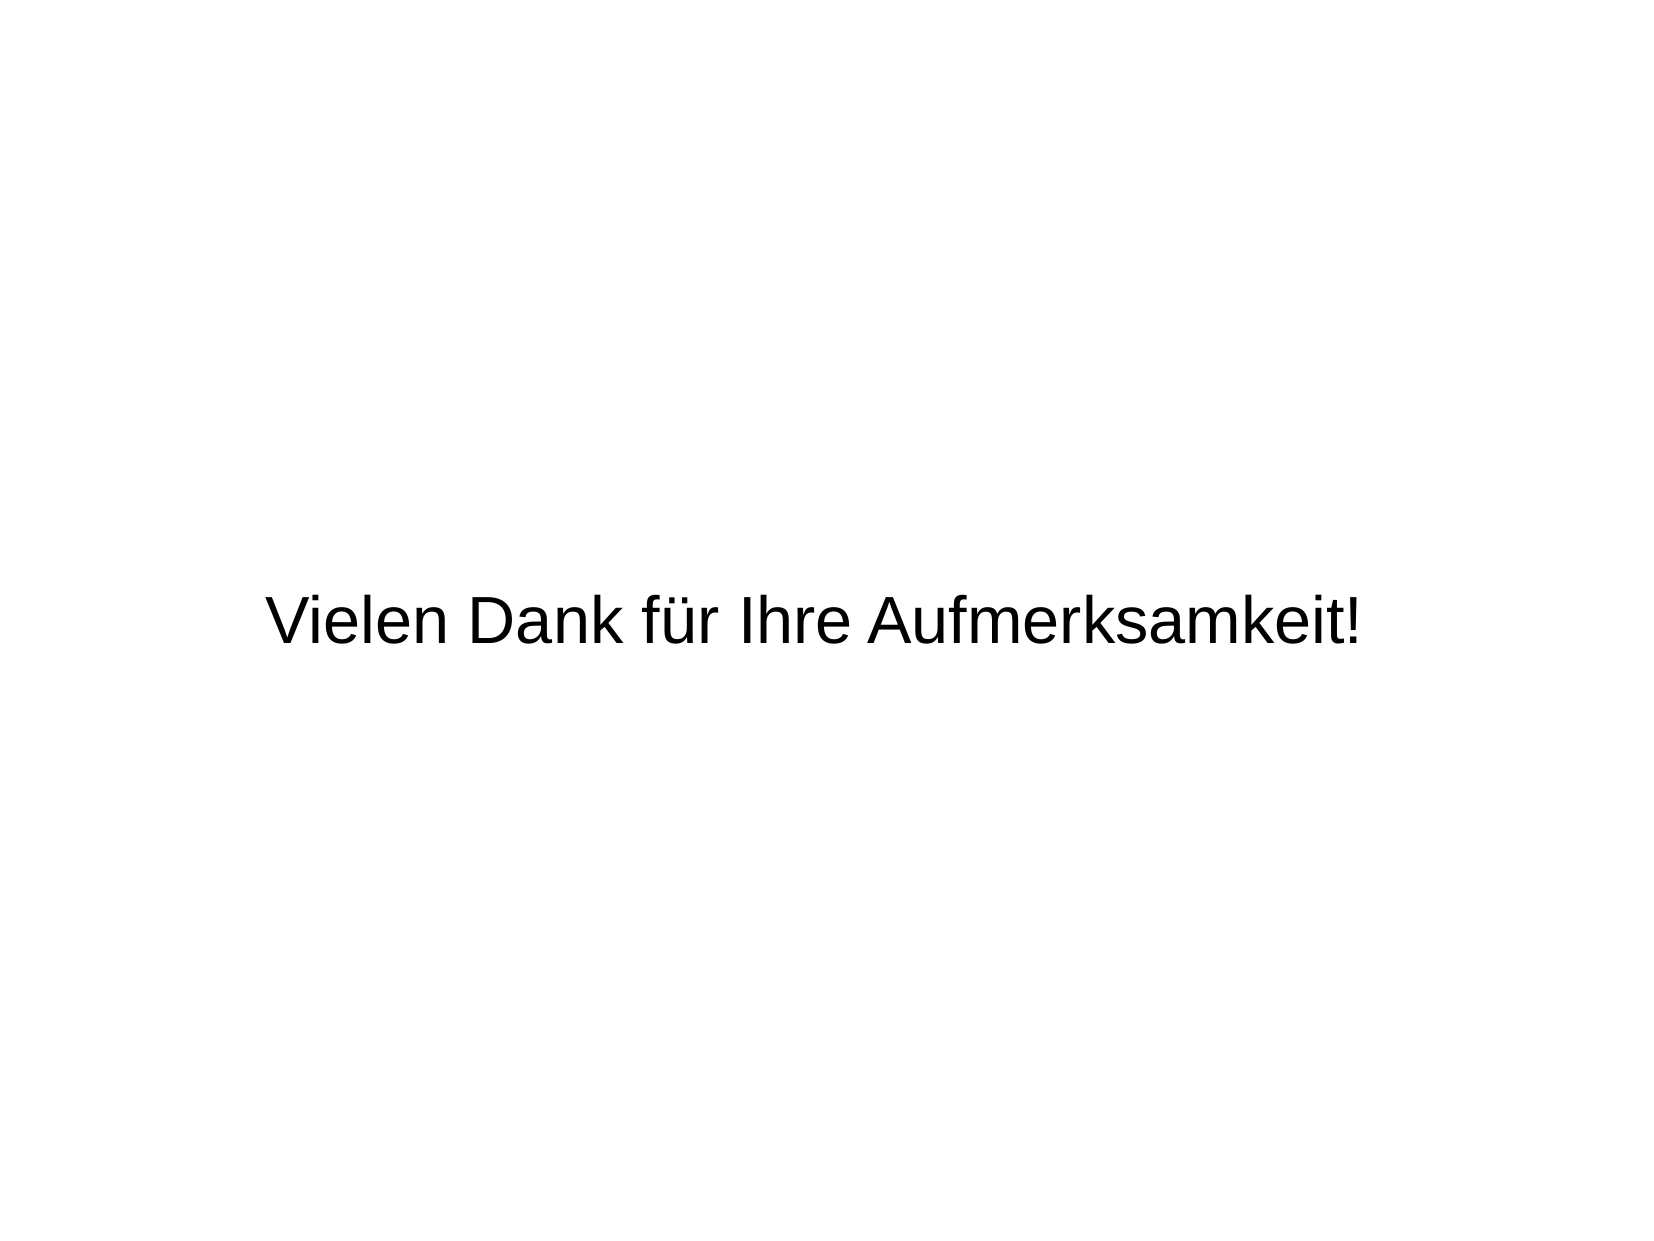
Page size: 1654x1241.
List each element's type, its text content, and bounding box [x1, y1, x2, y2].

subtitle Vielen Dank für Ihre Aufmerksamkeit! [70, 260, 1559, 980]
